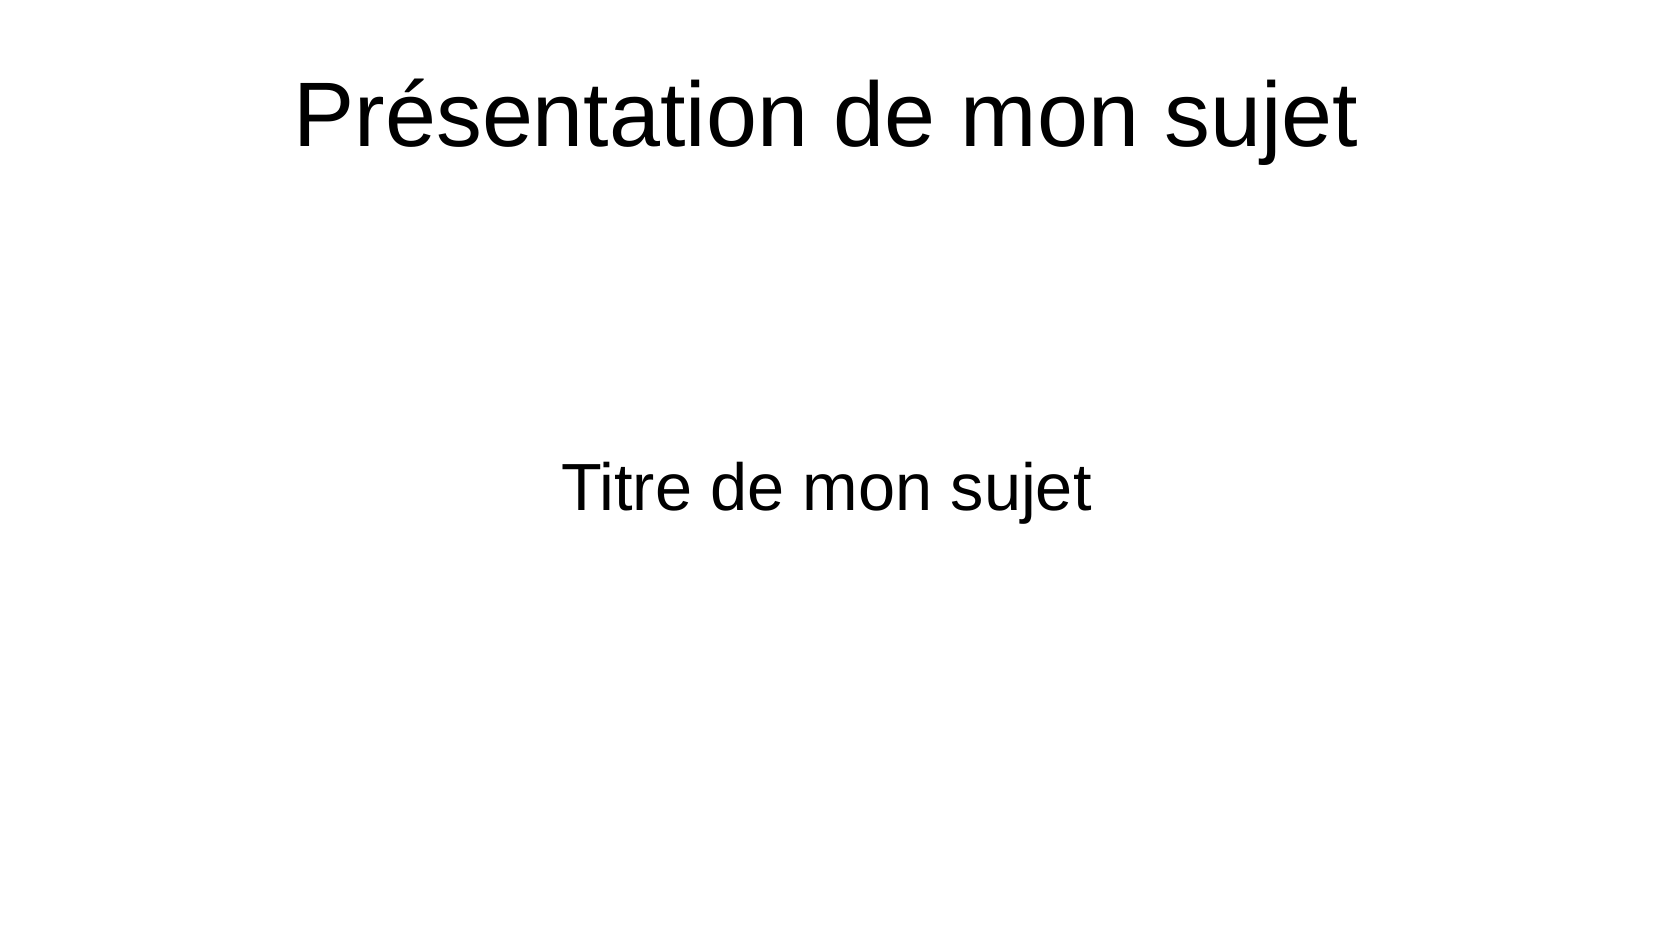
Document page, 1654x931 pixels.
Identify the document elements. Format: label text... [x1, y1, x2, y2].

subtitle Titre de mon sujet [82, 217, 1571, 758]
title Présentation de mon sujet [82, 37, 1571, 193]
